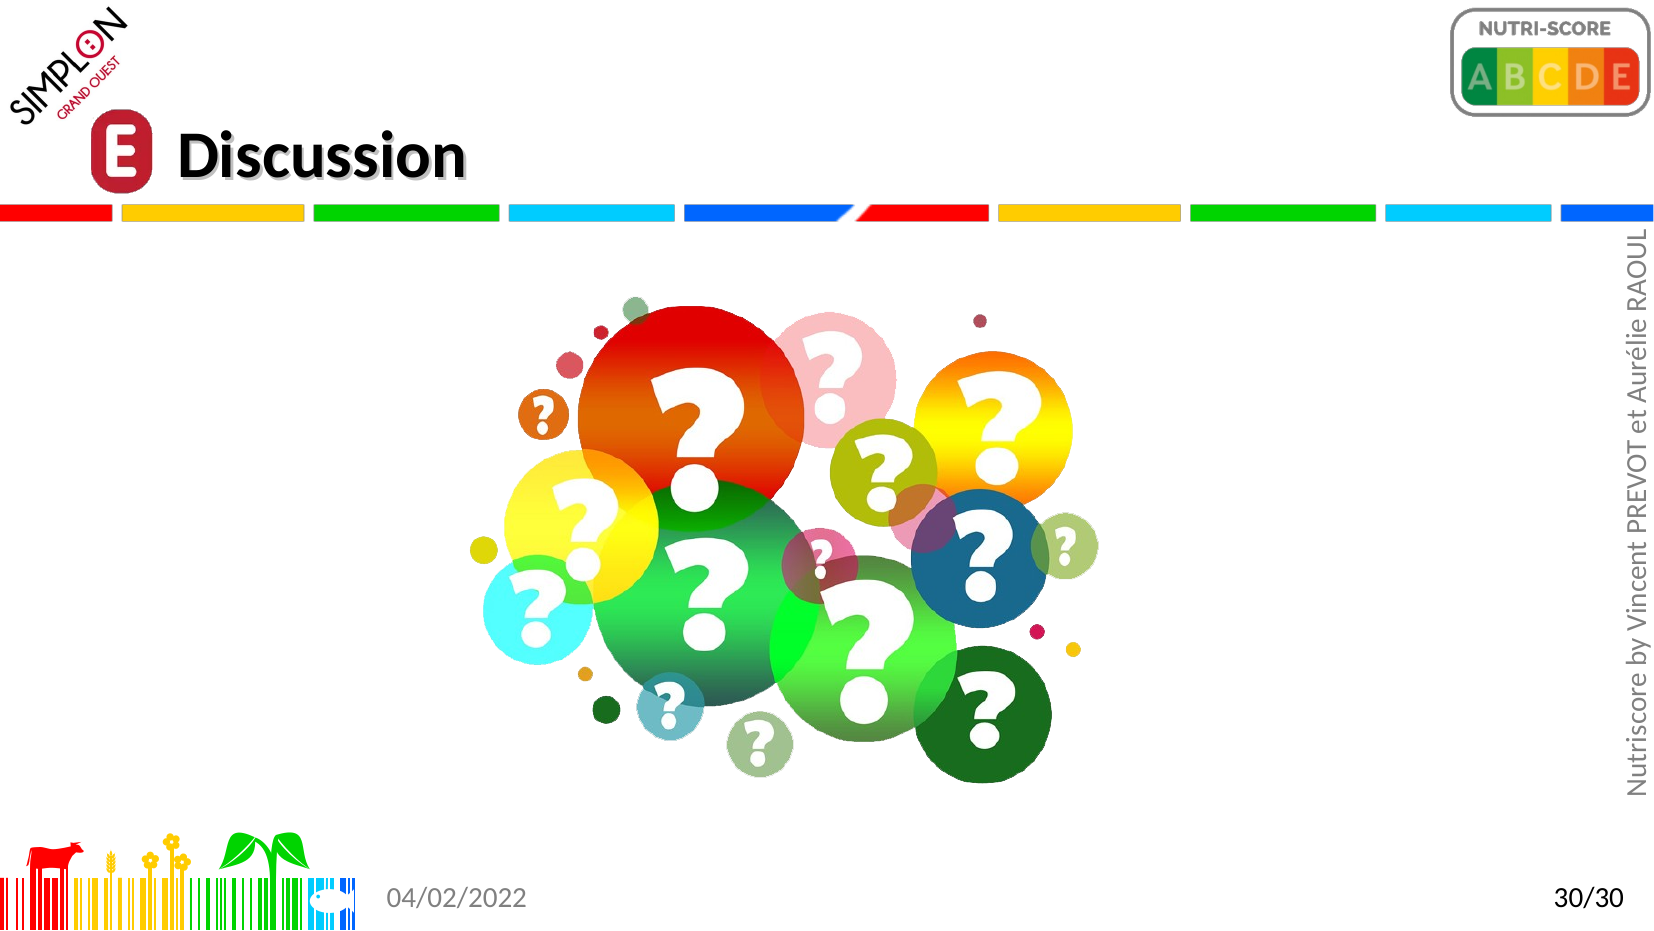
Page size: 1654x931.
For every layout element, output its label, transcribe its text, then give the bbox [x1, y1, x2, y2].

picture [413, 236, 1156, 843]
picture [2, 2, 147, 147]
picture [0, 826, 355, 930]
title Discussion [177, 108, 1571, 213]
picture [0, 200, 1654, 225]
picture [1448, 4, 1654, 119]
picture [88, 106, 155, 195]
